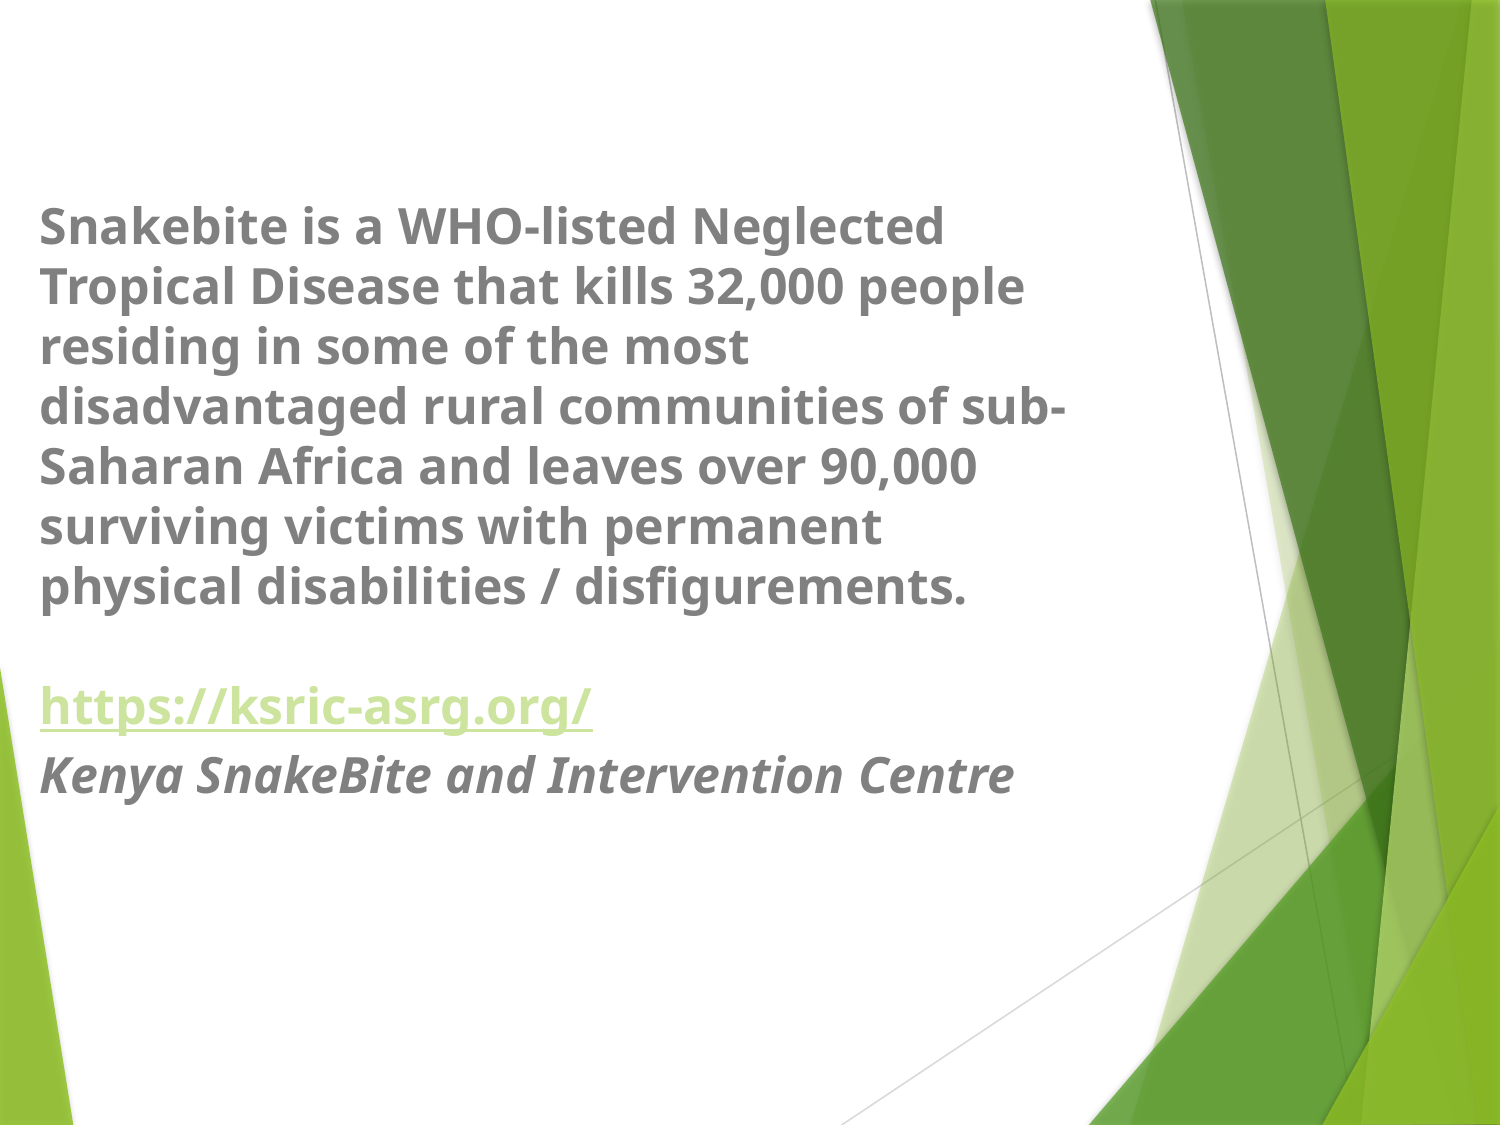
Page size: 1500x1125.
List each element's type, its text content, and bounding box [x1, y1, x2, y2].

text_box Snakebite is a WHO-listed Neglected Tropical Disease that kills 32,000 people residing in some of the most disadvantaged rural communities of sub-Saharan Africa and leaves over 90,000 surviving victims with permanent physical disabilities / disfigurements. https://ksric-asrg.org/ Kenya SnakeBite and Intervention Centre [24, 187, 1116, 811]
